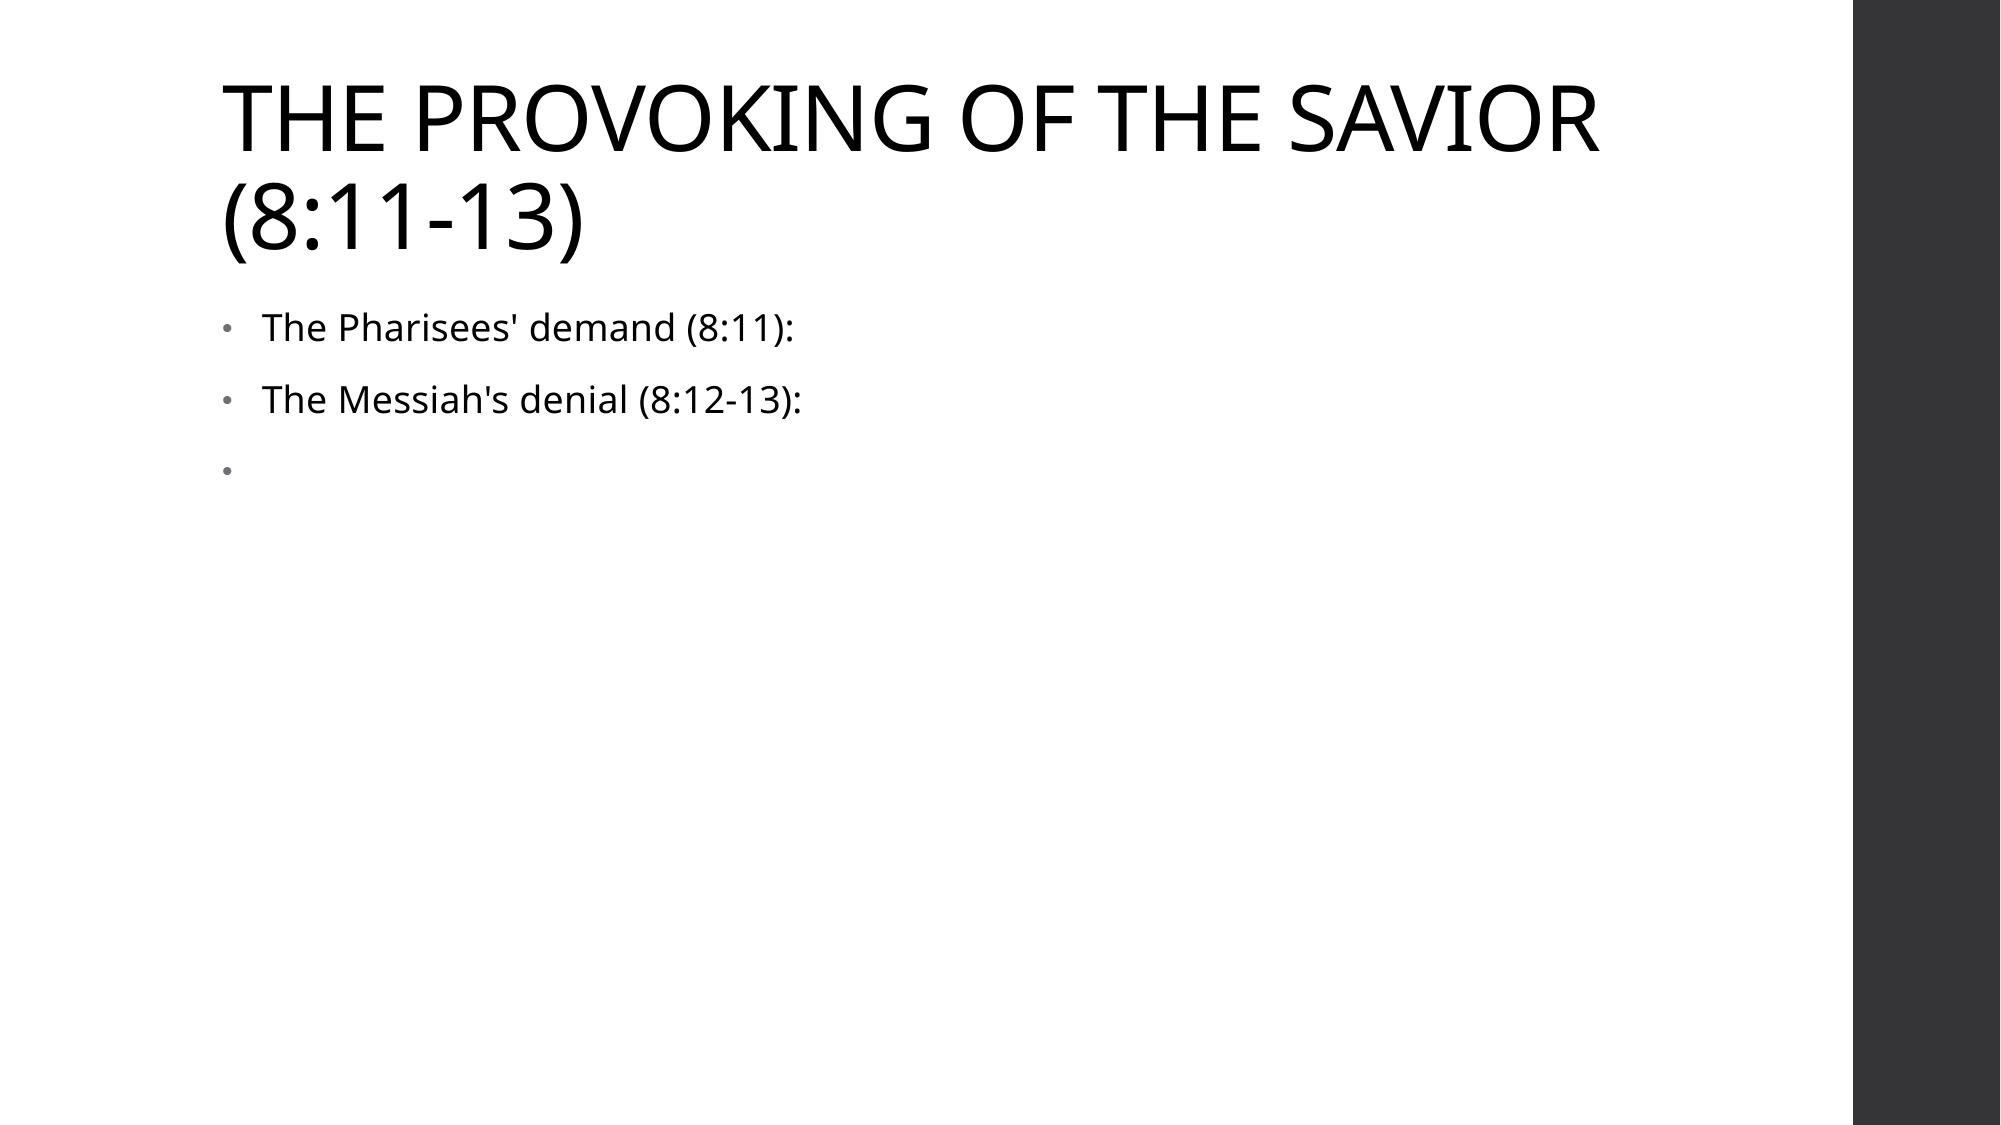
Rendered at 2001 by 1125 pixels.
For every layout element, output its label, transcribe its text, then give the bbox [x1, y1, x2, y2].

title THE PROVOKING OF THE SAVIOR (8:11-13) [206, 60, 1797, 278]
list The Pharisees' demand (8:11): The Messiah's denial (8:12-13): [206, 299, 1617, 1014]
